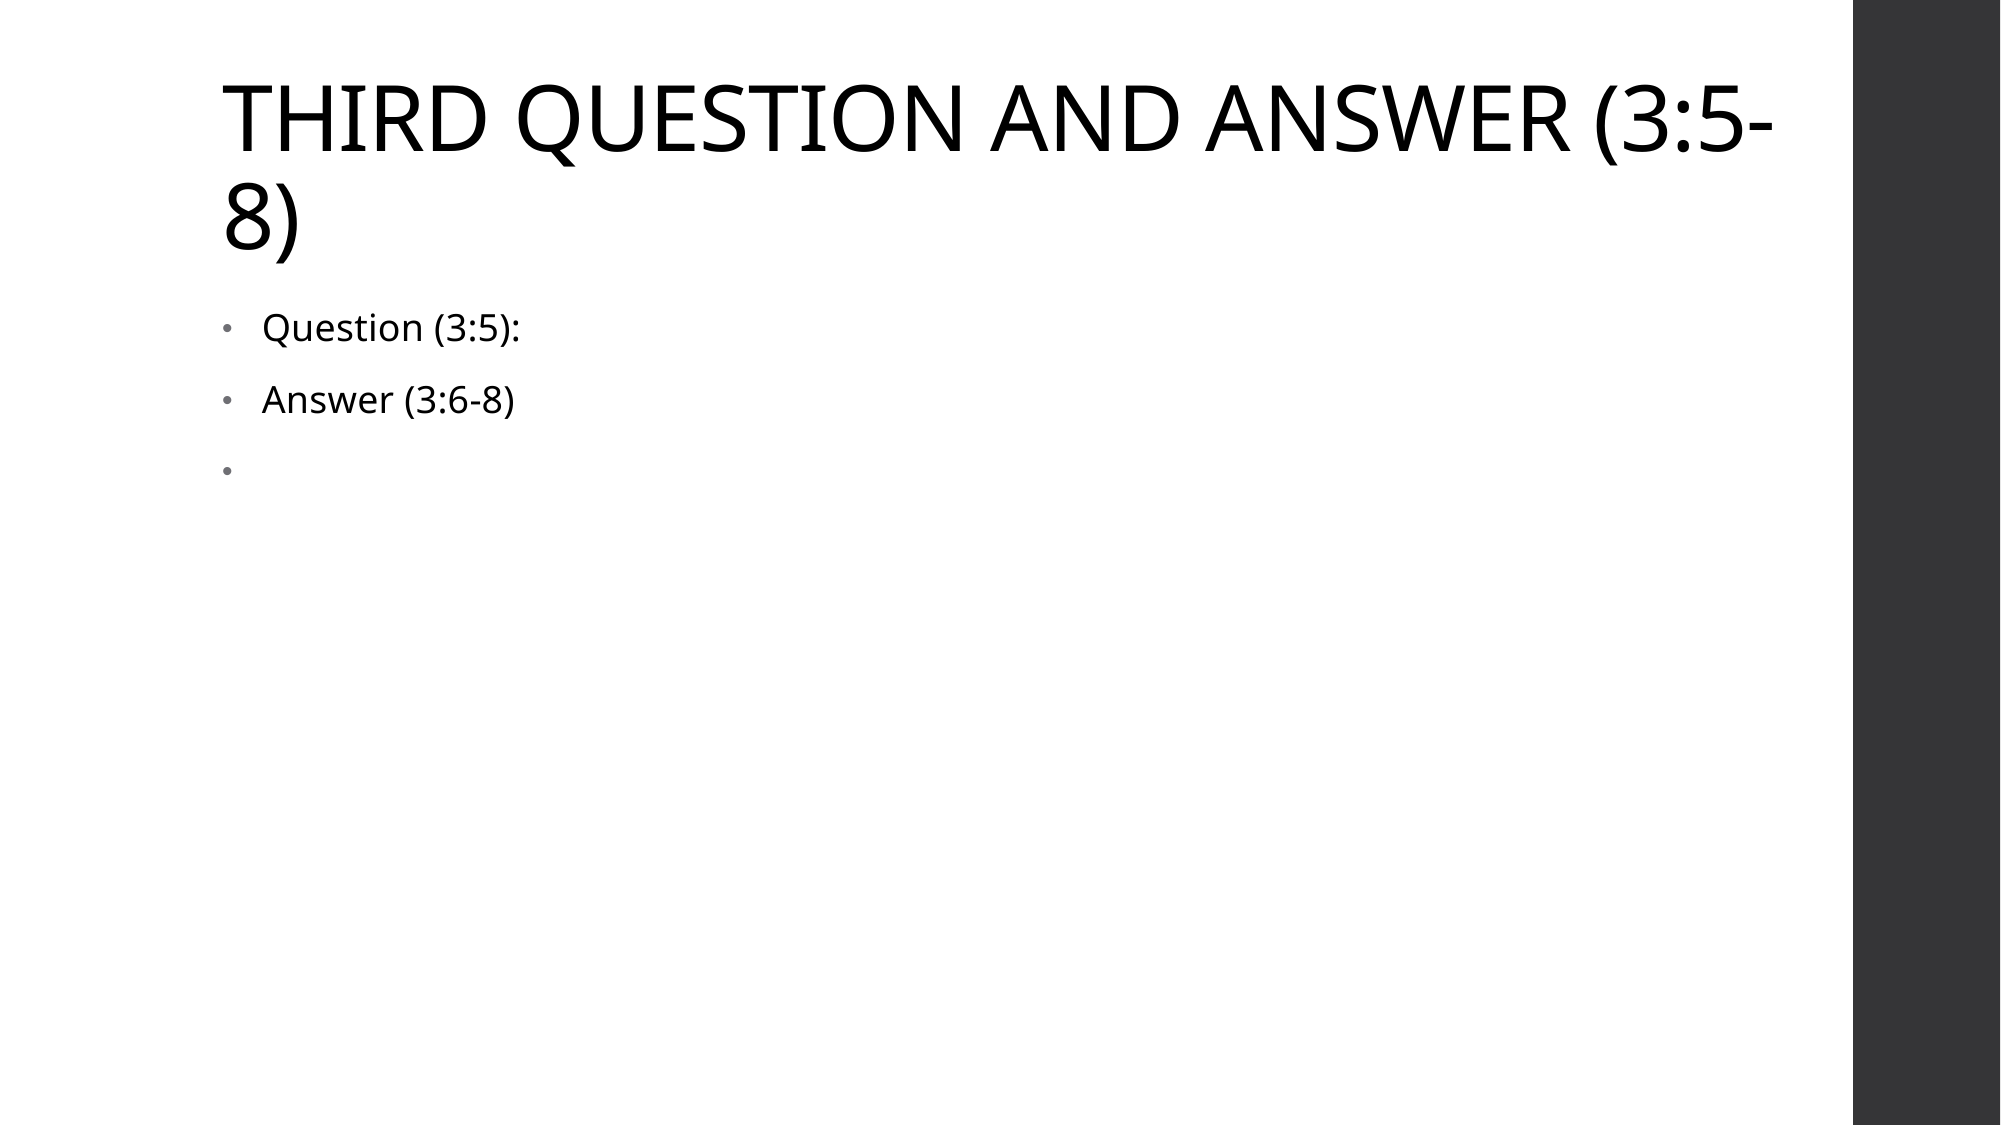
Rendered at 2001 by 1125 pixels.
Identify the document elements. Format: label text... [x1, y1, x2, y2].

list Question (3:5): Answer (3:6-8) [206, 299, 1617, 1014]
title THIRD QUESTION AND ANSWER (3:5-8) [206, 60, 1797, 278]
